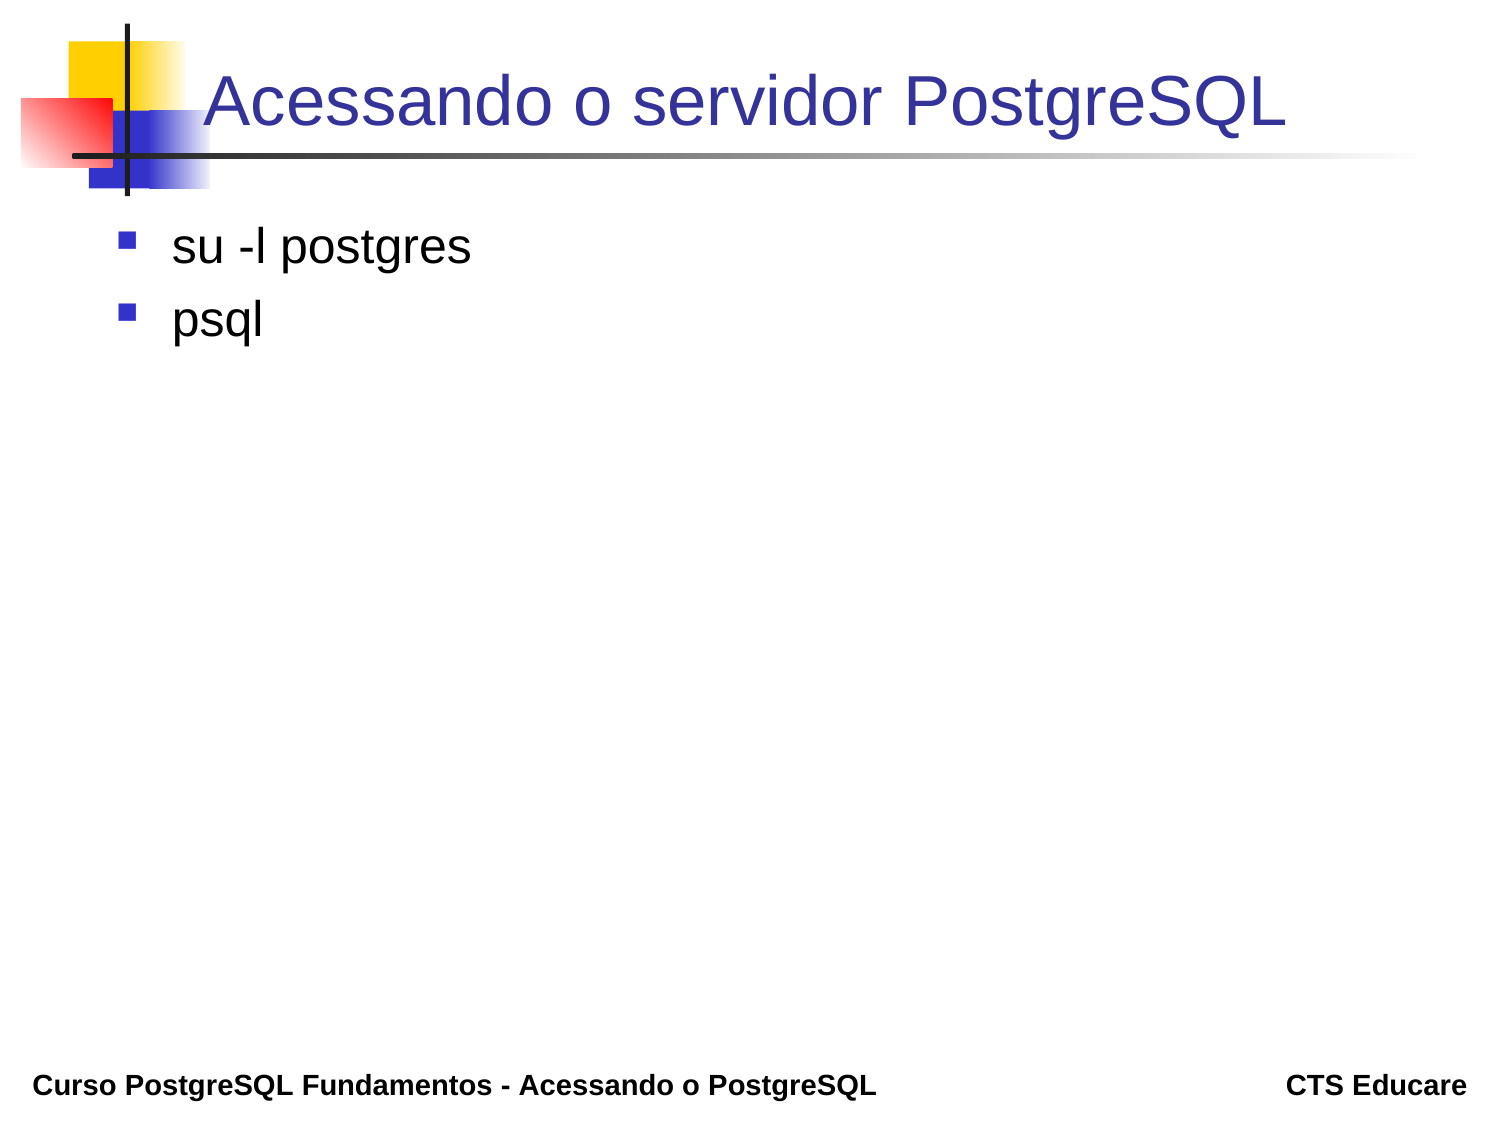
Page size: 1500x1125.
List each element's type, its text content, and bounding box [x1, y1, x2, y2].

text_box Acessando o servidor PostgreSQL [188, 46, 1468, 149]
text_box su -l postgres psql [100, 206, 1447, 1024]
